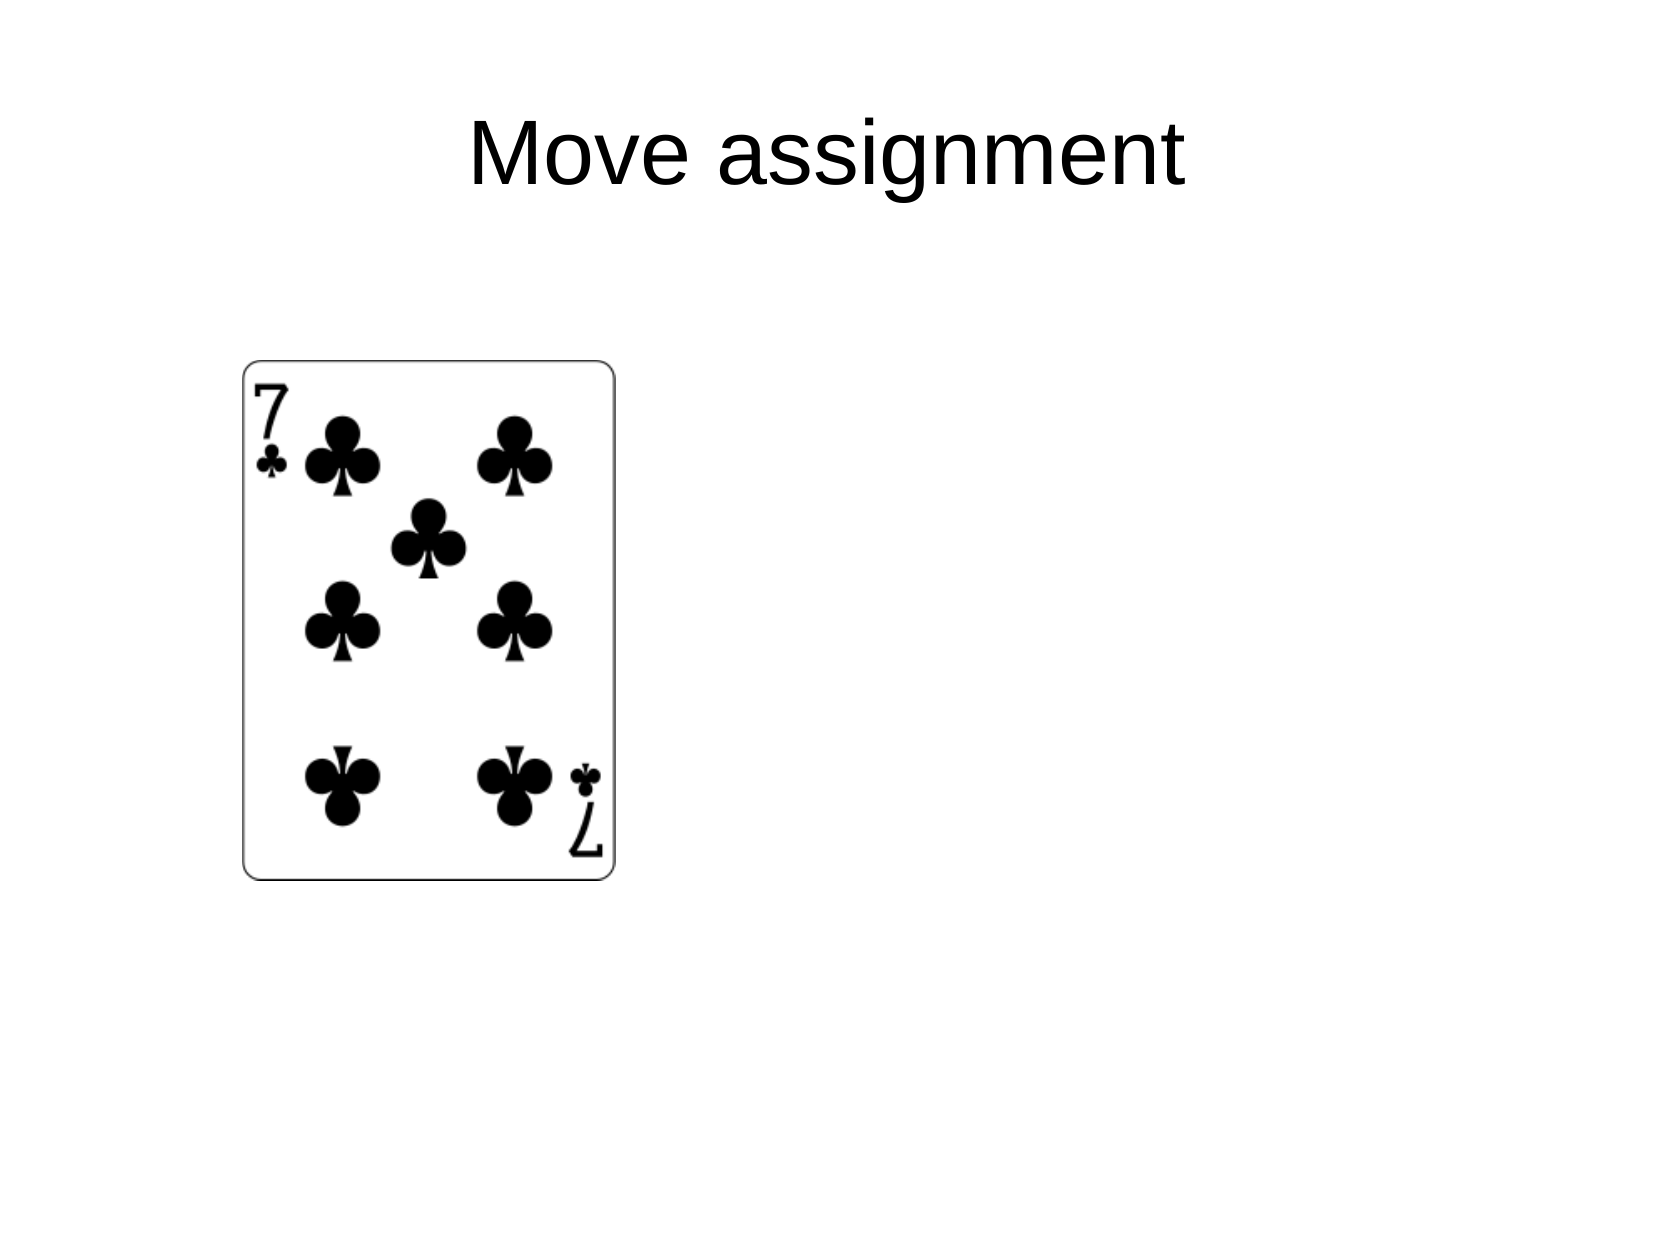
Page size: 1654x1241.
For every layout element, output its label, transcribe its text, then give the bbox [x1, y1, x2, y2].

title Move assignment [82, 49, 1571, 257]
picture [242, 360, 616, 881]
